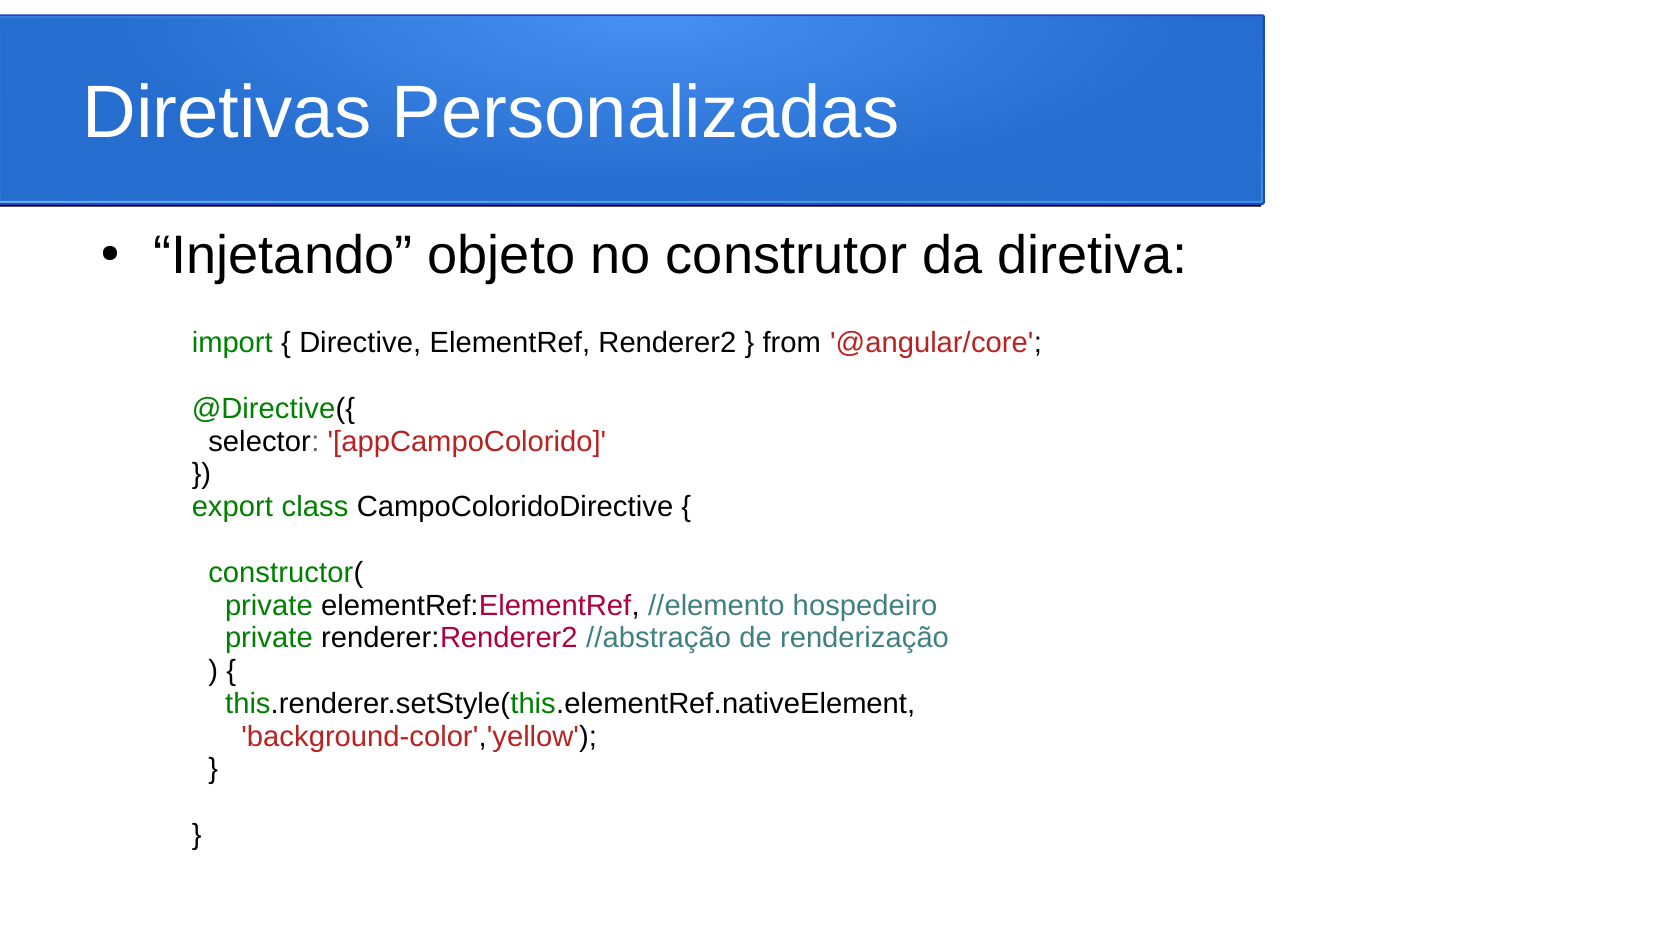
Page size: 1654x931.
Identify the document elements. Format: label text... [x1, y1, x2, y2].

list “Injetando” objeto no construtor da diretiva: [82, 224, 1571, 764]
text_box import { Directive, ElementRef, Renderer2 } from '@angular/core'; @Directive({ selector: '[appCampoColorido]' }) export class CampoColoridoDirective { constructor( private elementRef:ElementRef, //elemento hospedeiro private renderer:Renderer2 //abstração de renderização ) { this.renderer.setStyle(this.elementRef.nativeElement, 'background-color','yellow'); } } [177, 318, 1276, 891]
title Diretivas Personalizadas [82, 35, 1235, 189]
